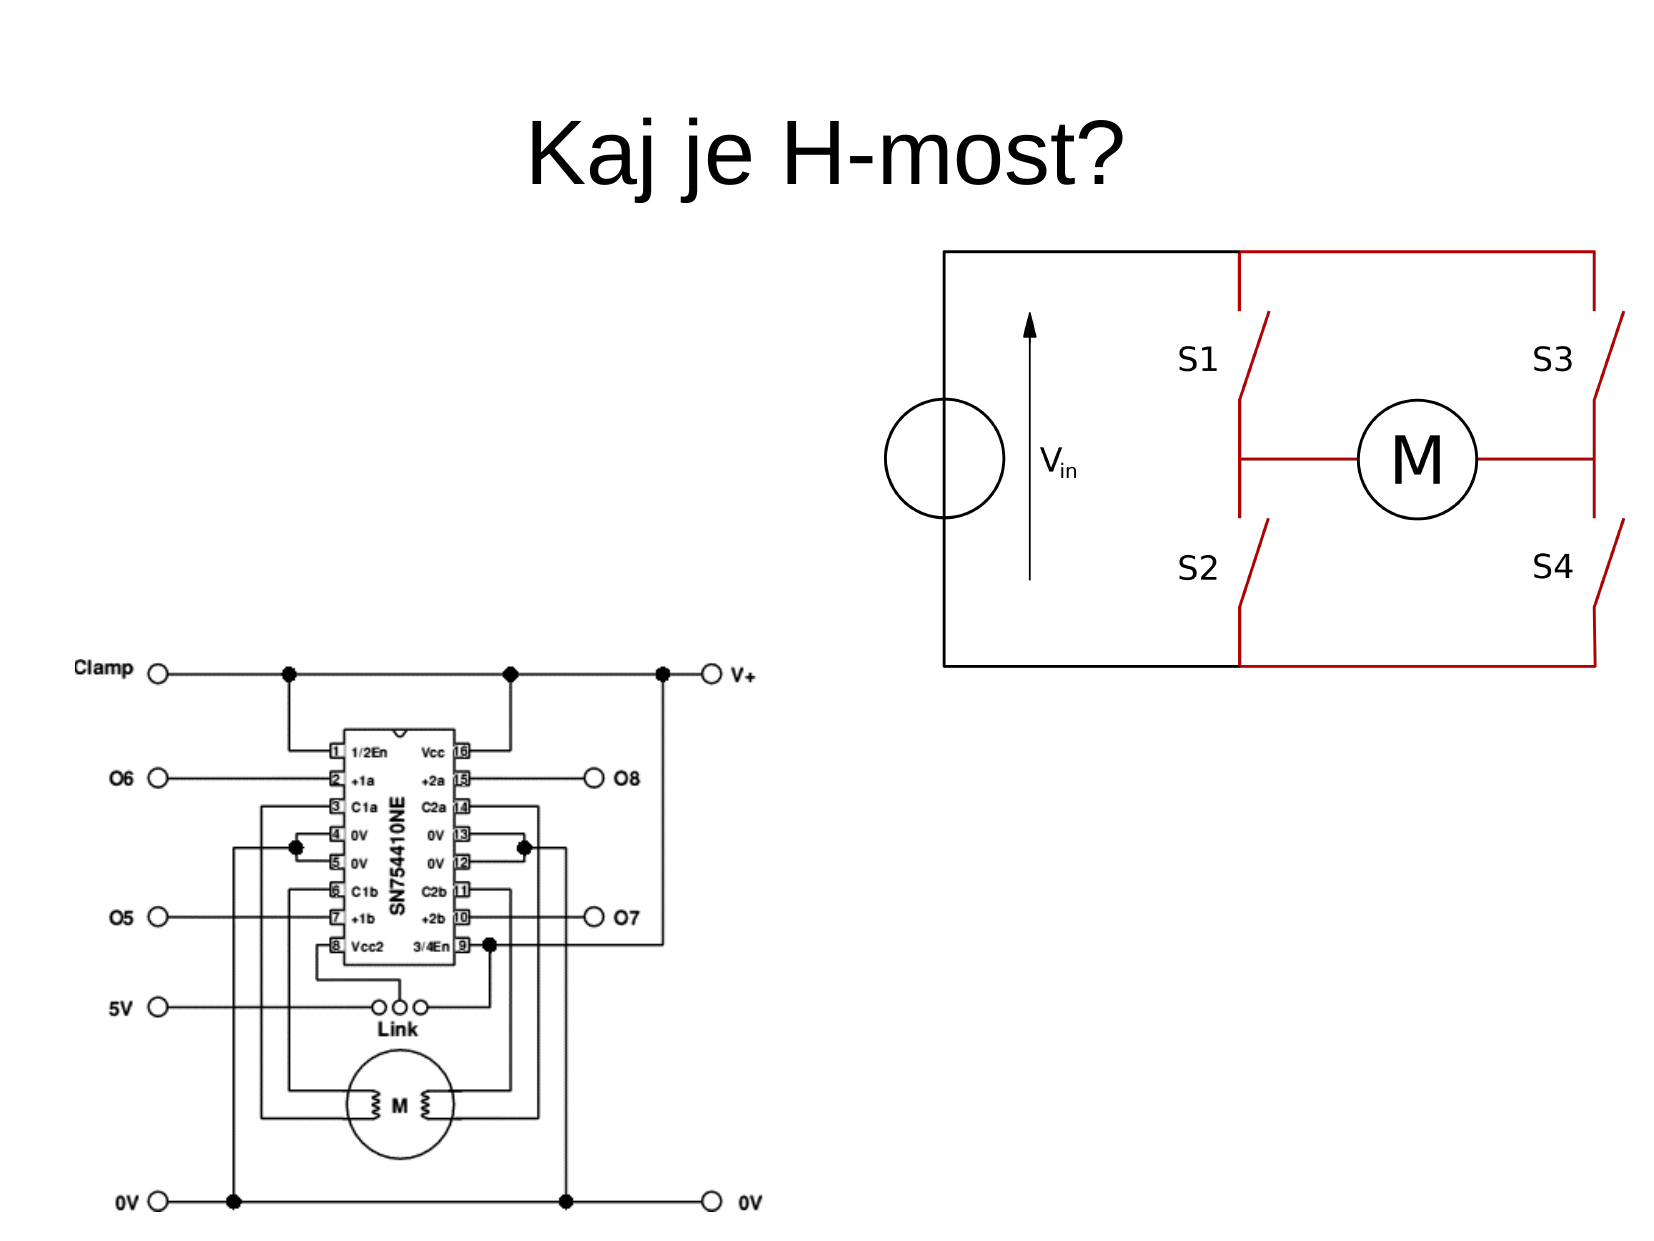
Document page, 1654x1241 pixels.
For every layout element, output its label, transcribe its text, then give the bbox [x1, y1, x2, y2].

title Kaj je H-most? [82, 49, 1571, 257]
picture [870, 224, 1639, 697]
picture [75, 659, 764, 1212]
